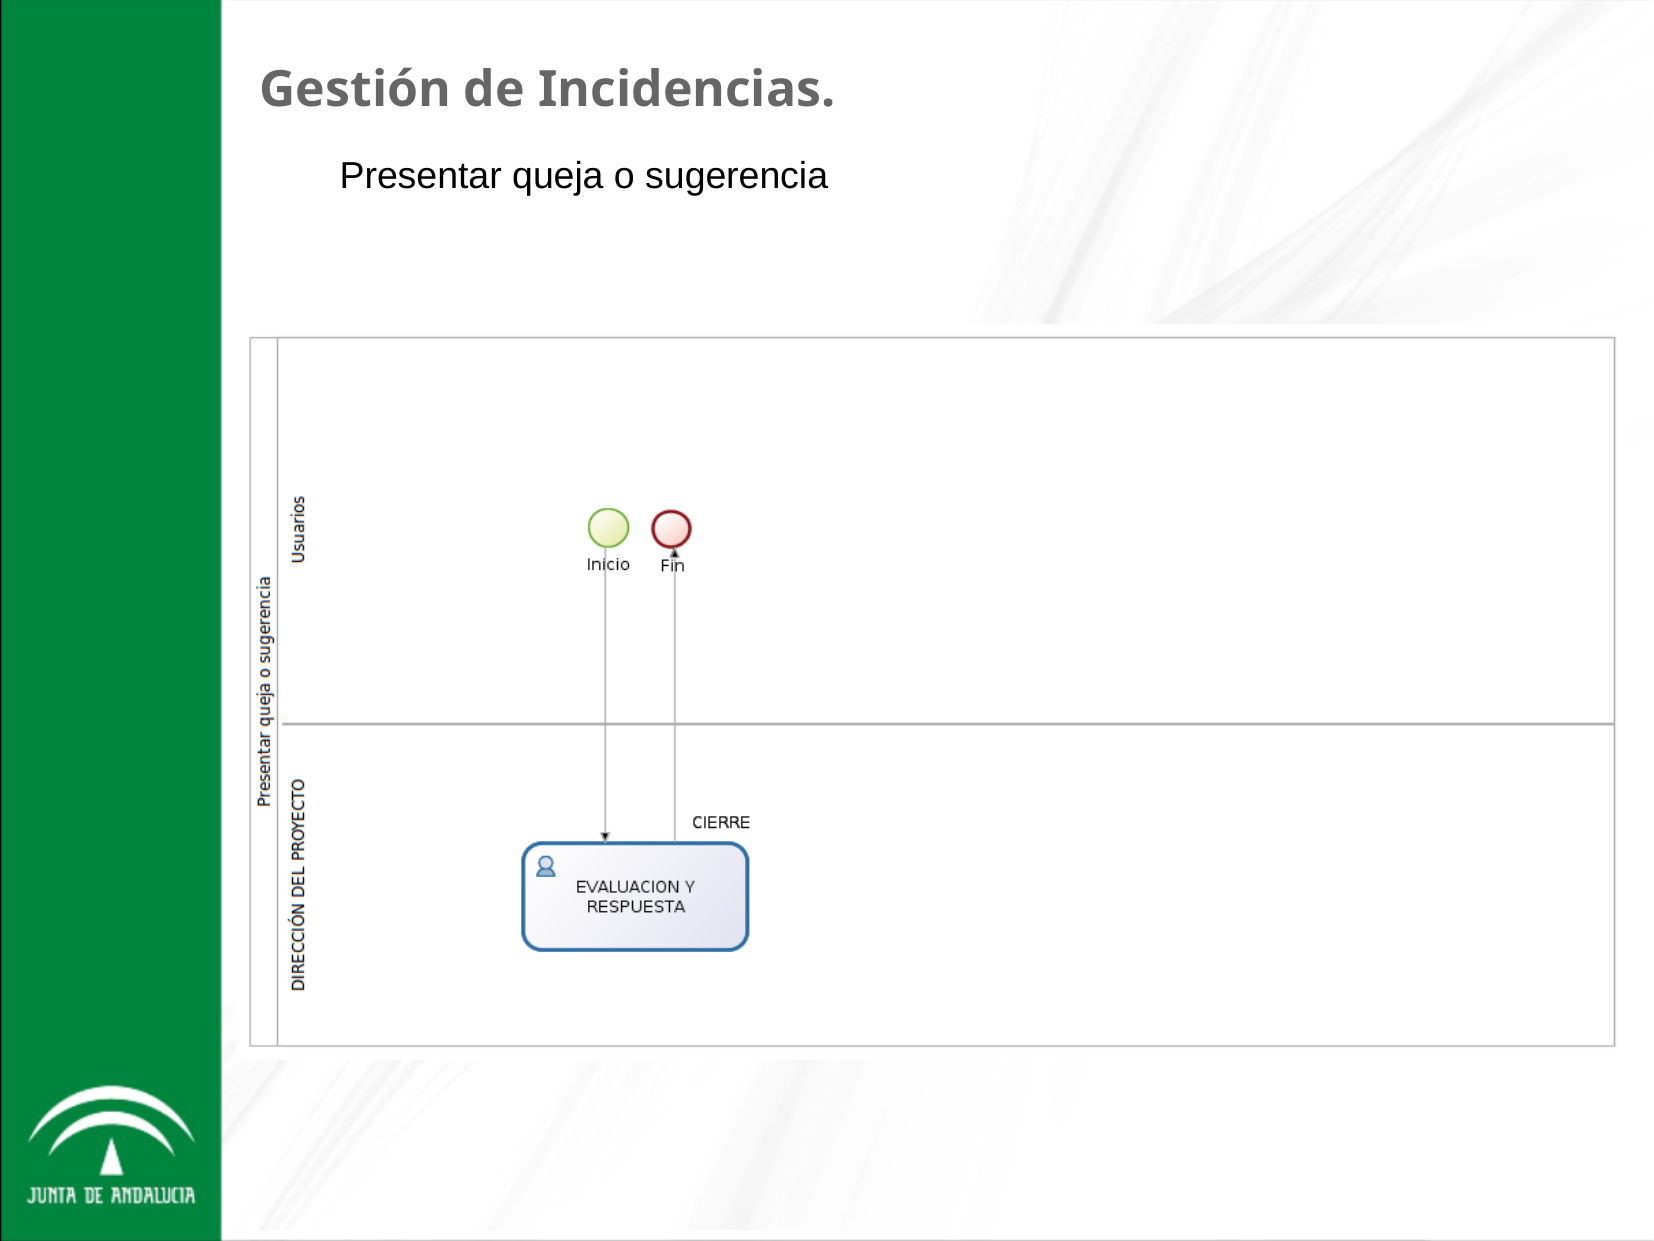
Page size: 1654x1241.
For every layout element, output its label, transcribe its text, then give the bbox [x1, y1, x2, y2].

title Gestión de Incidencias. [259, 37, 1577, 136]
text_box Presentar queja o sugerencia [324, 147, 843, 205]
picture [0, 0, 1654, 1241]
